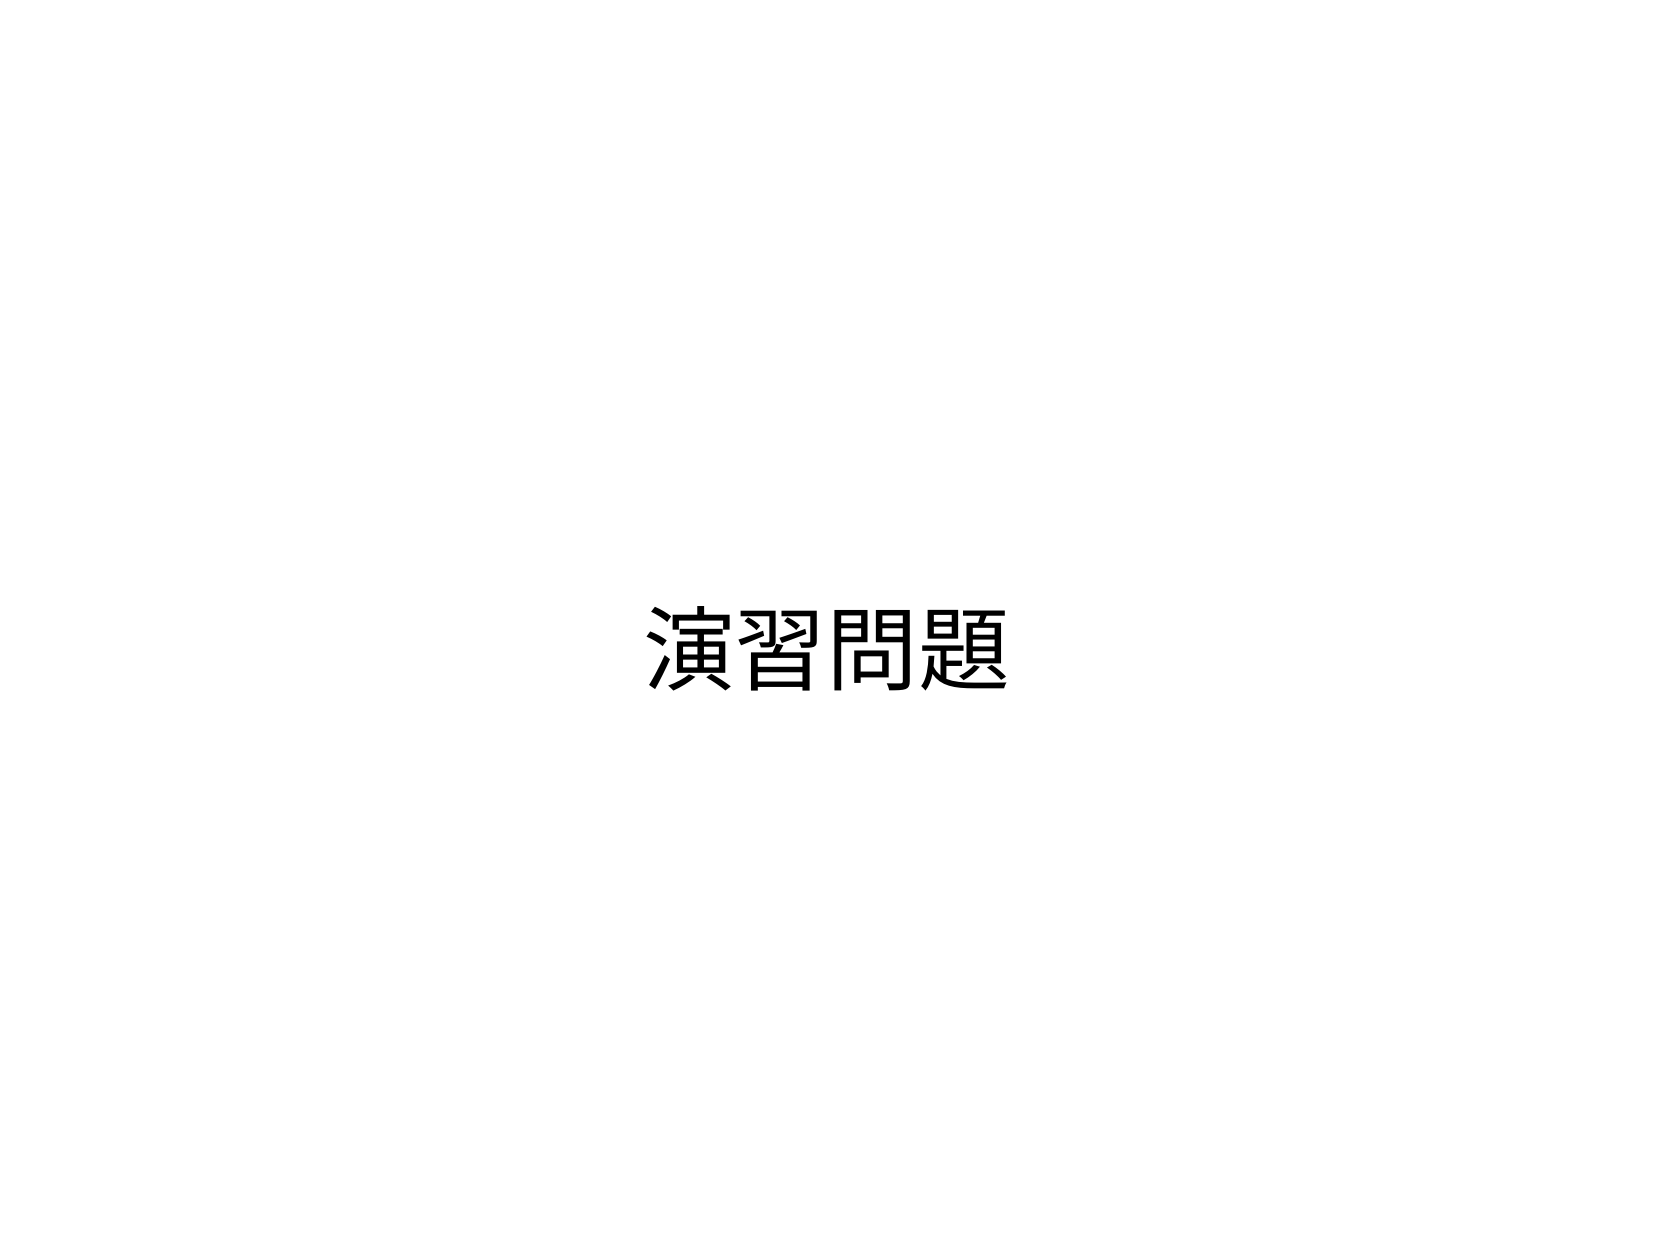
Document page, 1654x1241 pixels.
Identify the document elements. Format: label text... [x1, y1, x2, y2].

title 演習問題 [82, 539, 1571, 747]
